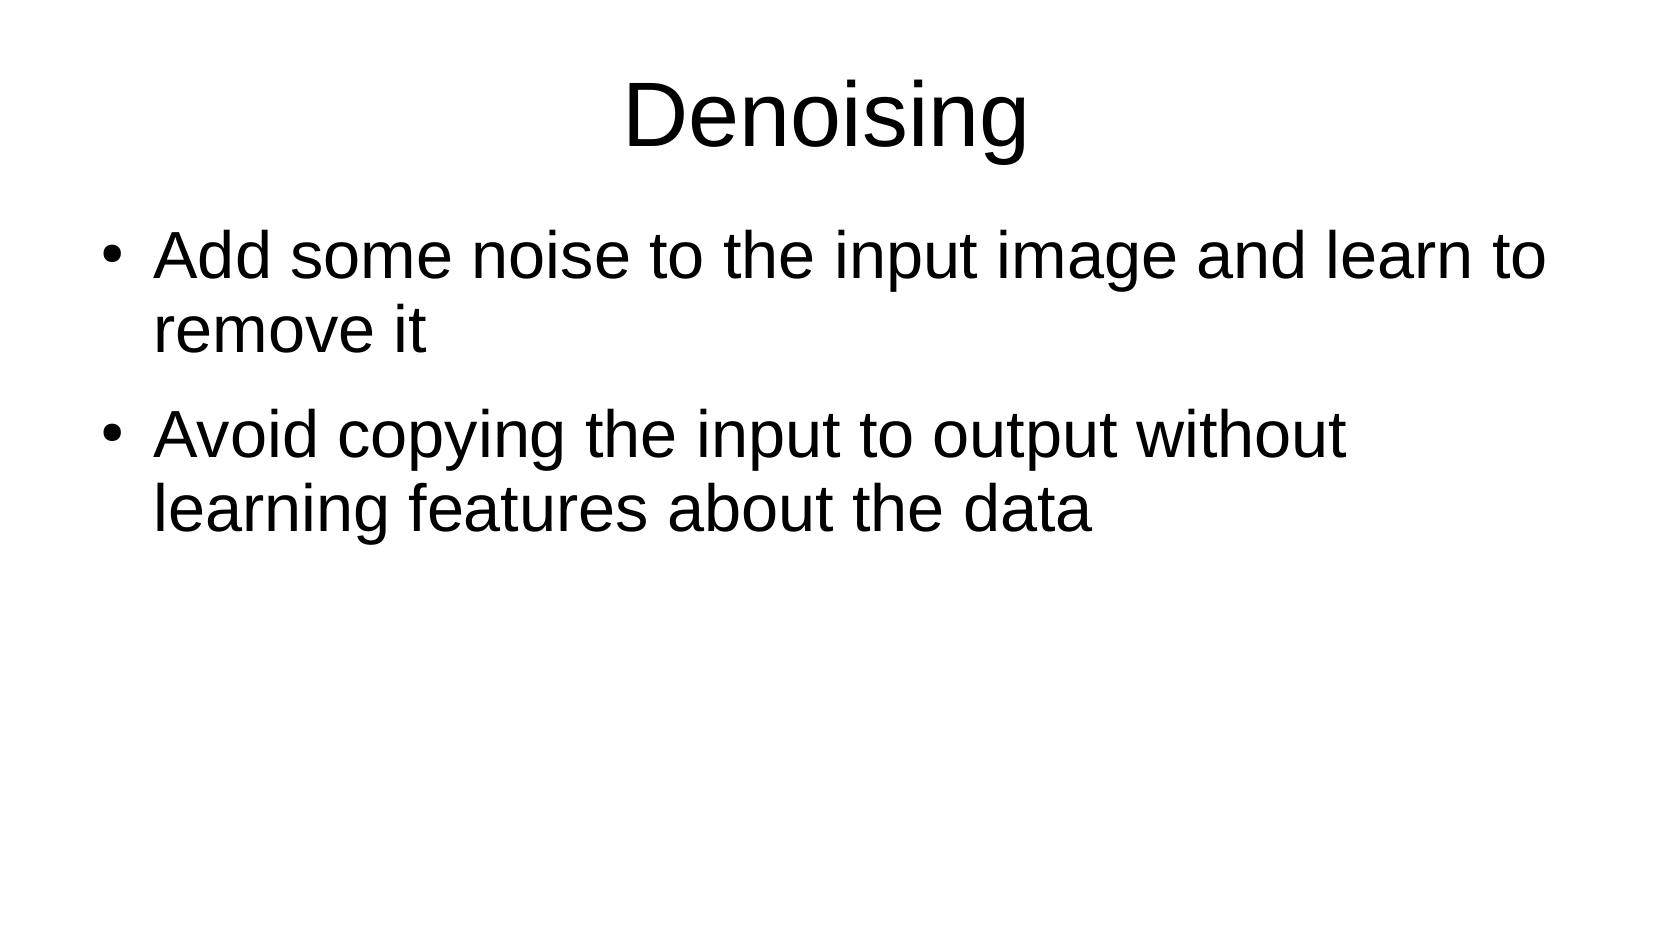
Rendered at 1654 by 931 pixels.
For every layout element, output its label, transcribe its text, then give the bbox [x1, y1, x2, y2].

title Denoising [82, 37, 1571, 193]
list Add some noise to the input image and learn to remove it Avoid copying the input to output without learning features about the data [82, 217, 1571, 758]
